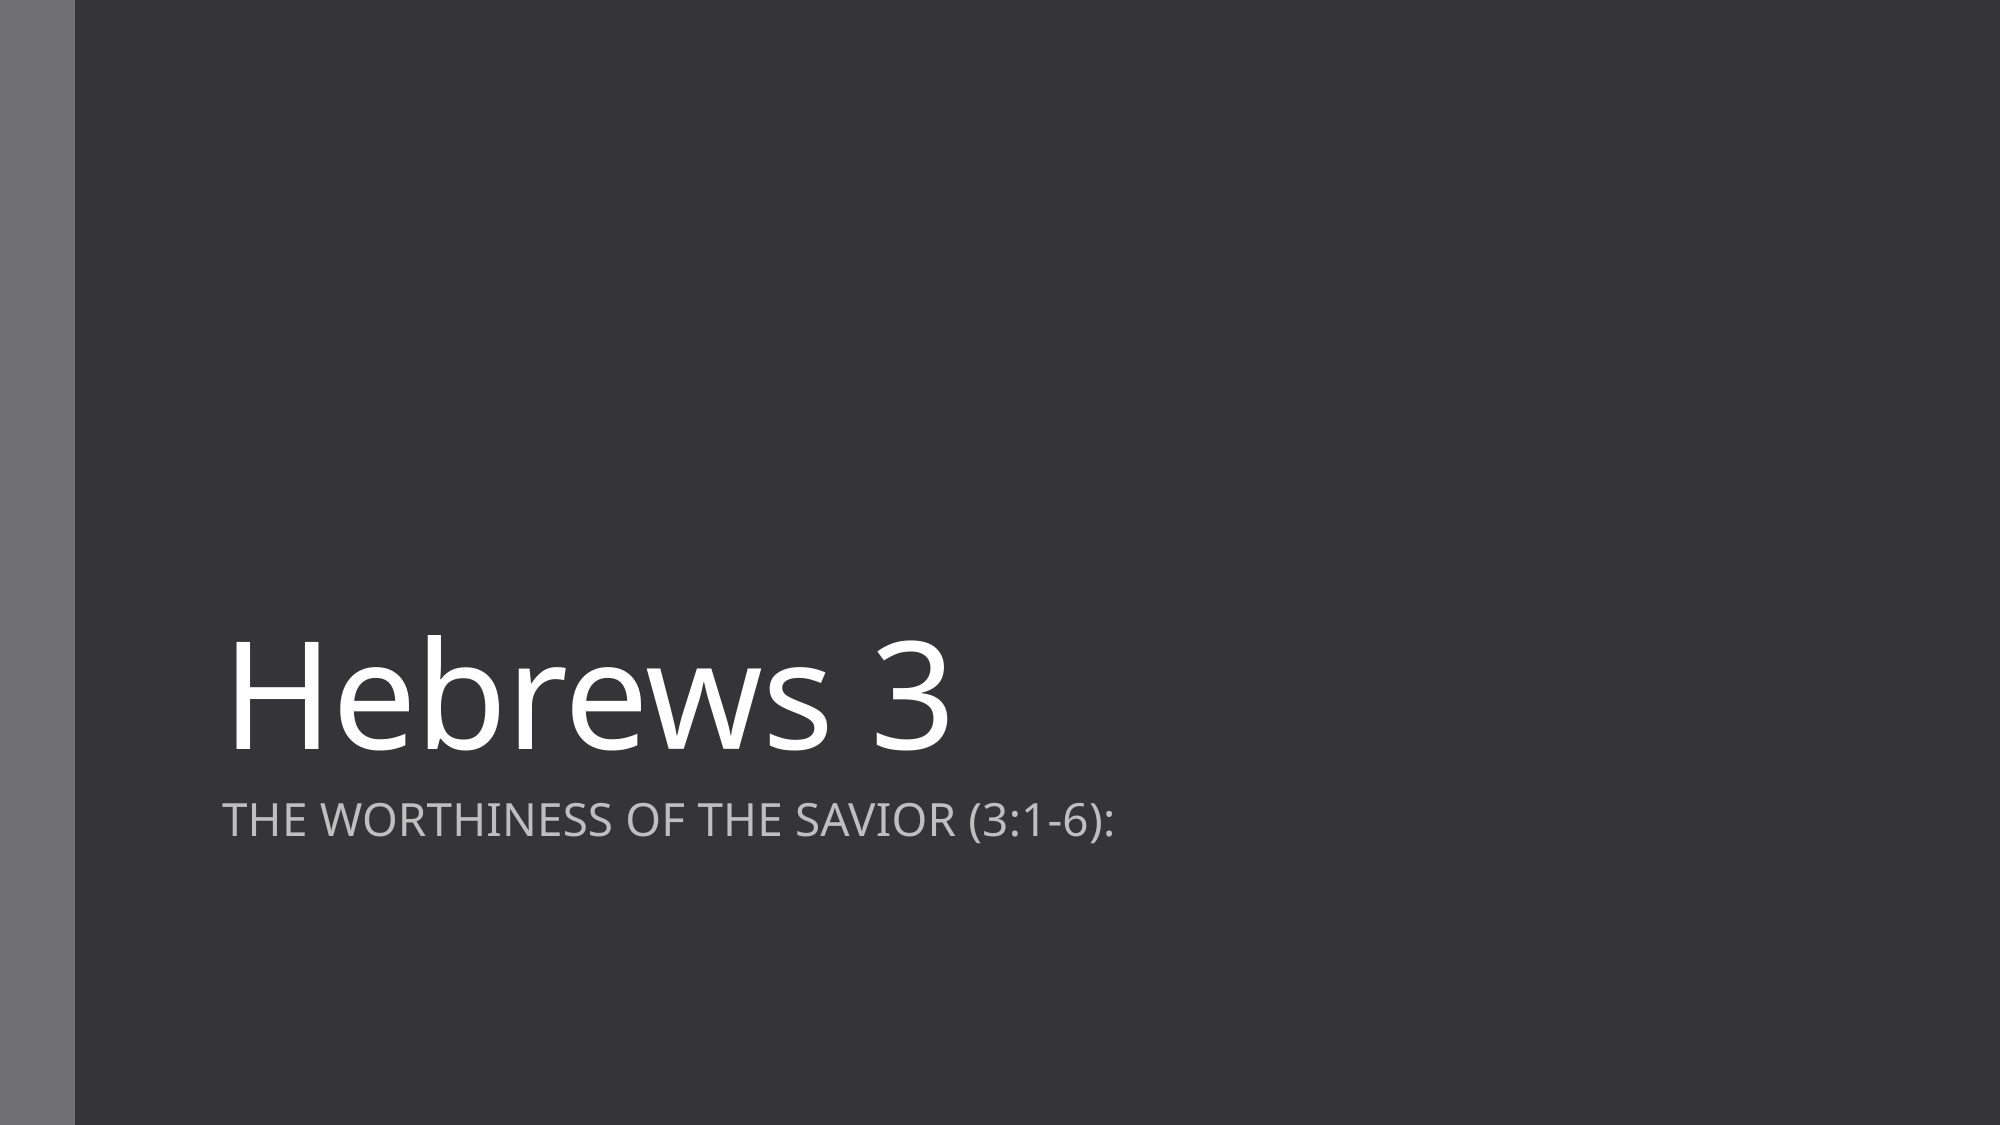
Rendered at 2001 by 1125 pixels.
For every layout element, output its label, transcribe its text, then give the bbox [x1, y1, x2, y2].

subtitle THE WORTHINESS OF THE SAVIOR (3:1-6): [206, 787, 1752, 1066]
title Hebrews 3 [206, 124, 1752, 787]
